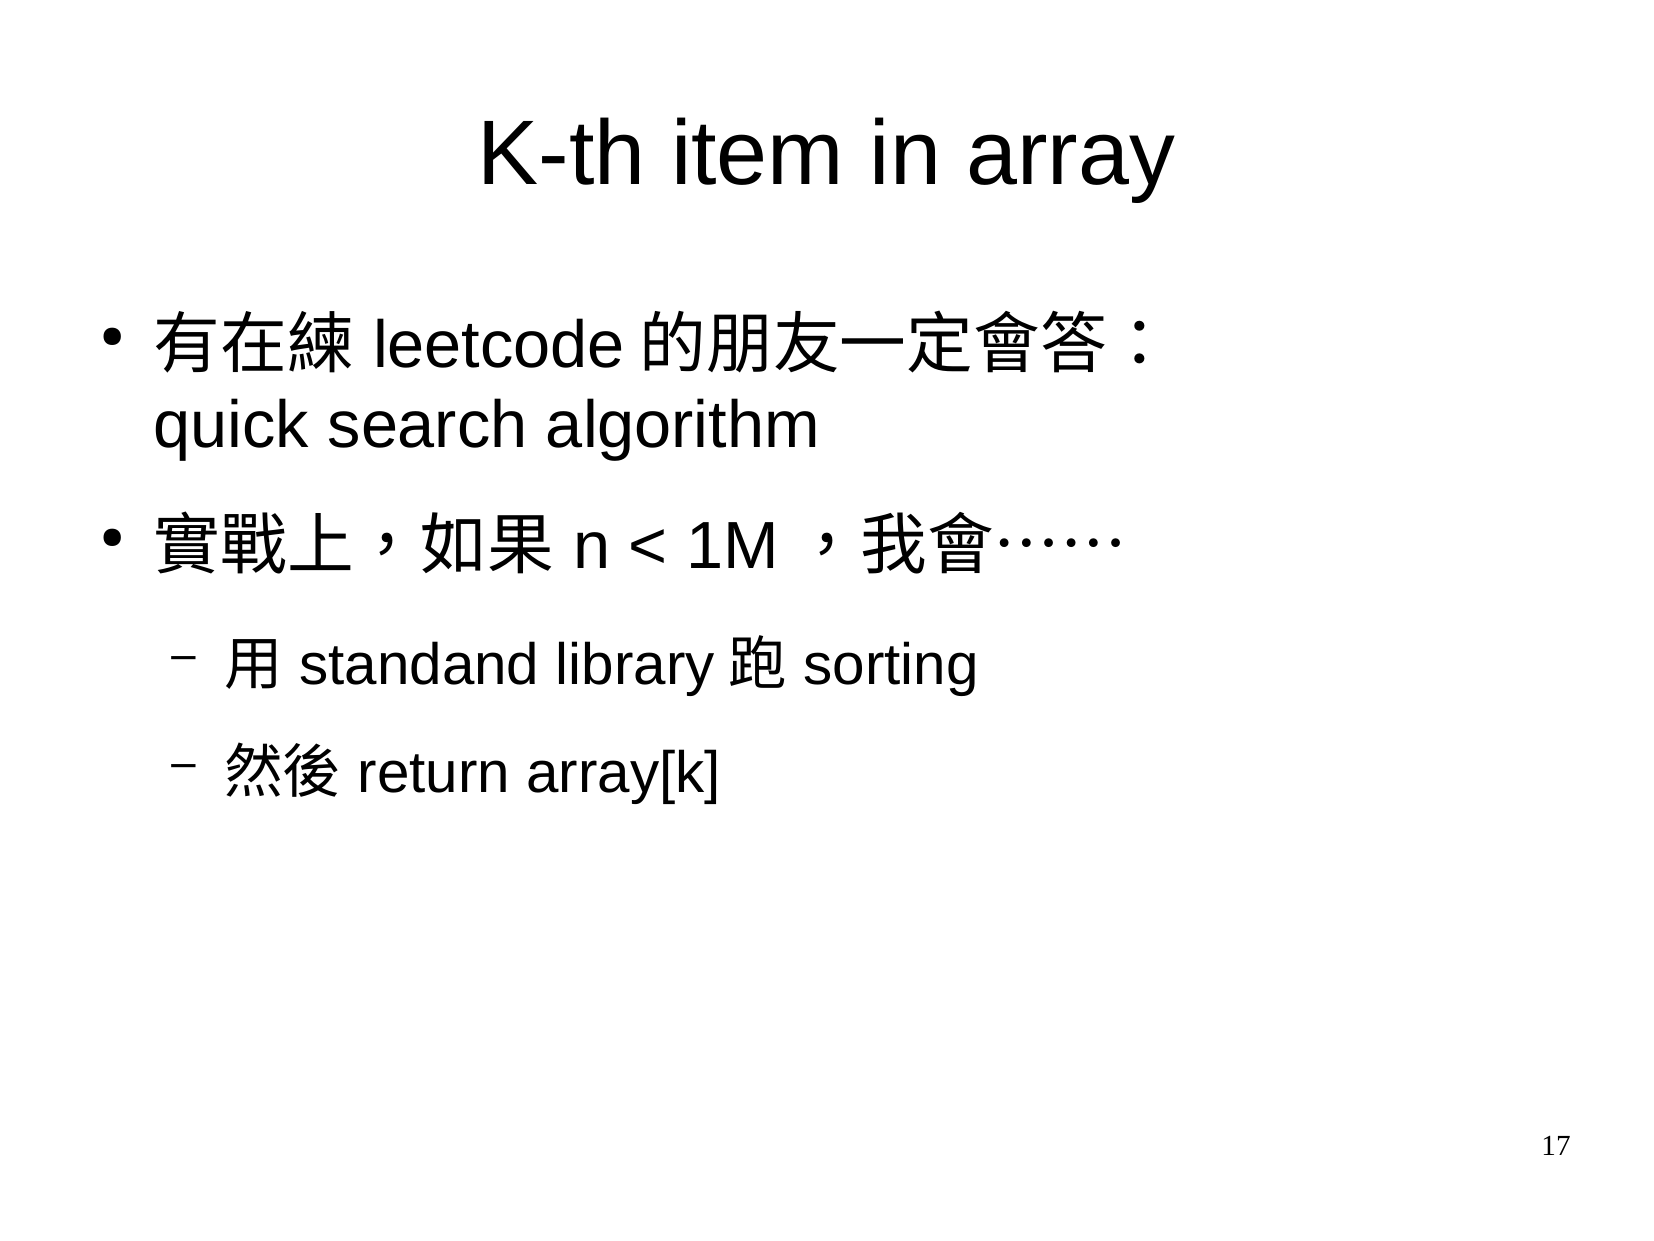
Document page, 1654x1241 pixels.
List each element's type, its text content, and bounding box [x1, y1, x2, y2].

title K-th item in array [82, 49, 1571, 257]
list 有在練leetcode的朋友一定會答： quick search algorithm 實戰上，如果n < 1M，我會…… 用standand library跑sorting 然後return array[k] [82, 290, 1571, 1010]
